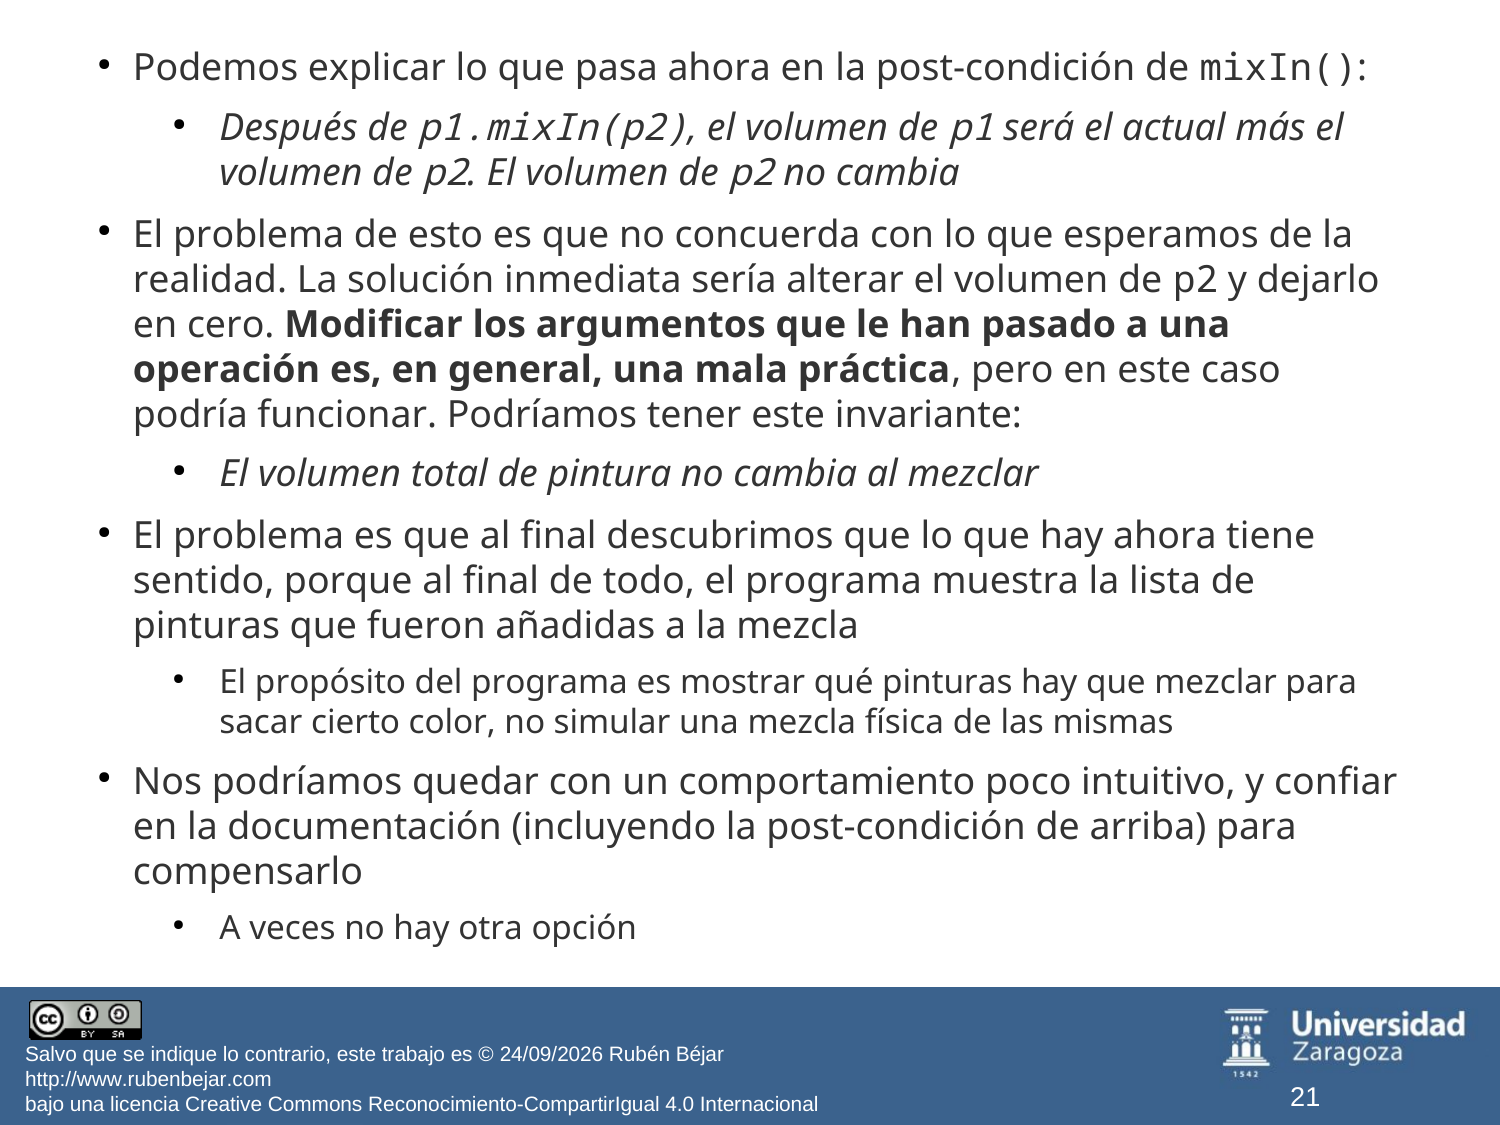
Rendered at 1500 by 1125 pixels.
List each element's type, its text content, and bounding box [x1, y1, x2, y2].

picture [0, 987, 1500, 1125]
list Podemos explicar lo que pasa ahora en la post-condición de mixIn(): Después de p1.mixIn(p2), el volumen de p1 será el actual más el volumen de p2. El volumen de p2 no cambia El problema de esto es que no concuerda con lo que esperamos de la realidad. La solución inmediata sería alterar el volumen de p2 y dejarlo en cero. Modificar los argumentos que le han pasado a una operación es, en general, una mala práctica, pero en este caso podría funcionar. Podríamos tener este invariante: El volumen total de pintura no cambia al mezclar El problema es que al final descubrimos que lo que hay ahora tiene sentido, porque al final de todo, el programa muestra la lista de pinturas que fueron añadidas a la mezcla El propósito del programa es mostrar qué pinturas hay que mezclar para sacar cierto color, no simular una mezcla física de las mismas Nos podríamos quedar con un comportamiento poco intuitivo, y confiar en la documentación (incluyendo la post-condición de arriba) para compensarlo A veces no hay otra opción [82, 35, 1418, 981]
